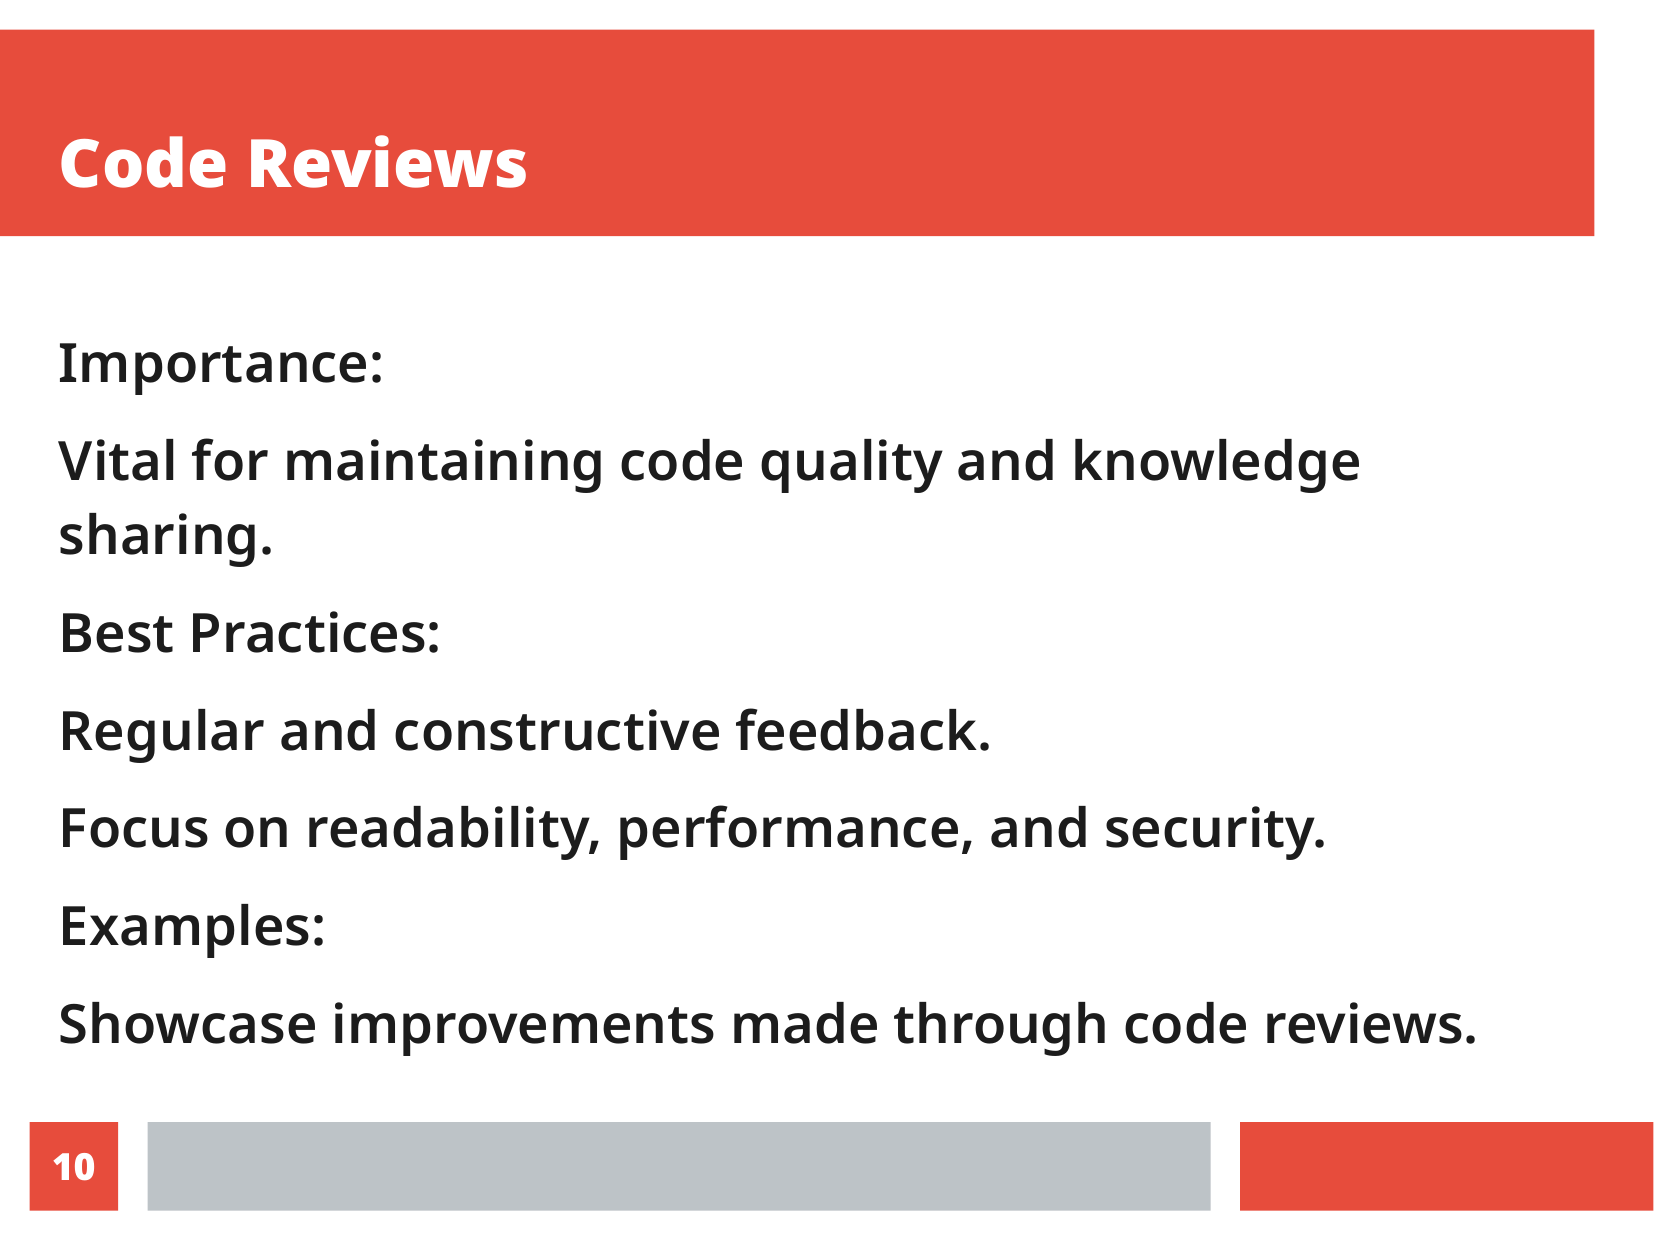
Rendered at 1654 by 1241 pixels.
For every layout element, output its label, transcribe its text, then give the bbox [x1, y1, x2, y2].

list Importance: Vital for maintaining code quality and knowledge sharing. Best Practices: Regular and constructive feedback. Focus on readability, performance, and security. Examples: Showcase improvements made through code reviews. [59, 324, 1565, 1093]
title Code Reviews [59, 59, 1595, 207]
